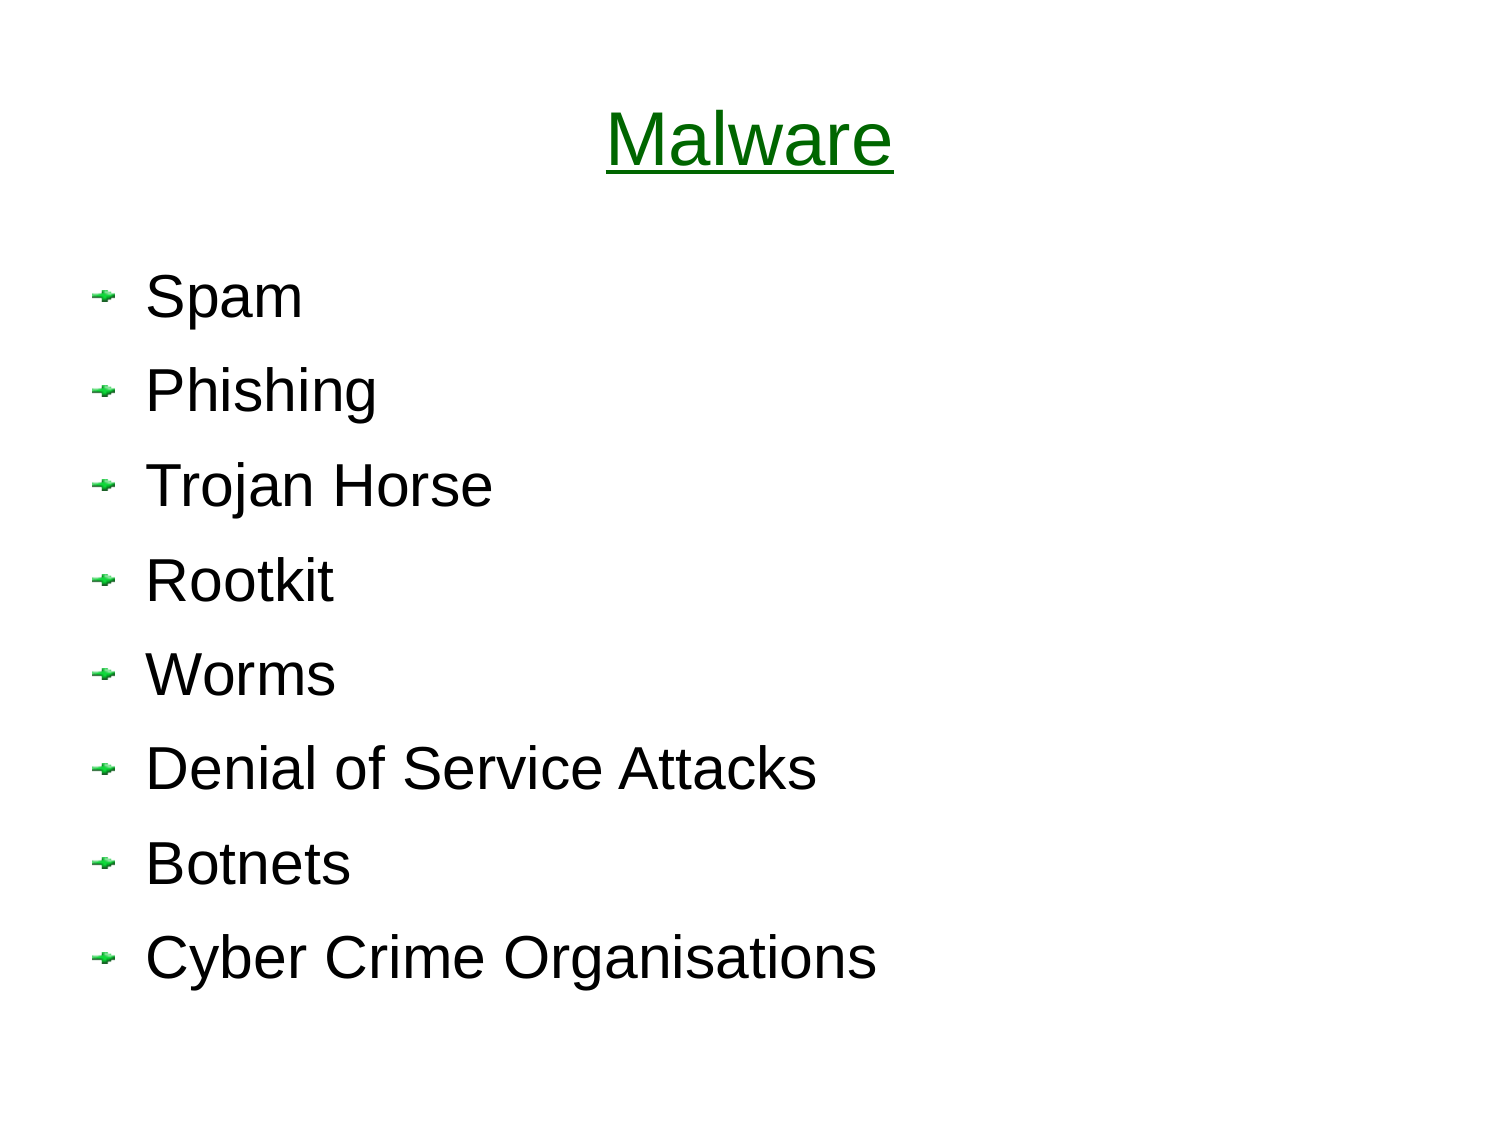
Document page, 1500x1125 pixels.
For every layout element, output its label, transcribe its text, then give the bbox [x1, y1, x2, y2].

list Spam Phishing Trojan Horse Rootkit Worms Denial of Service Attacks Botnets Cyber Crime Organisations [75, 262, 1425, 1006]
title Malware [75, 45, 1425, 233]
